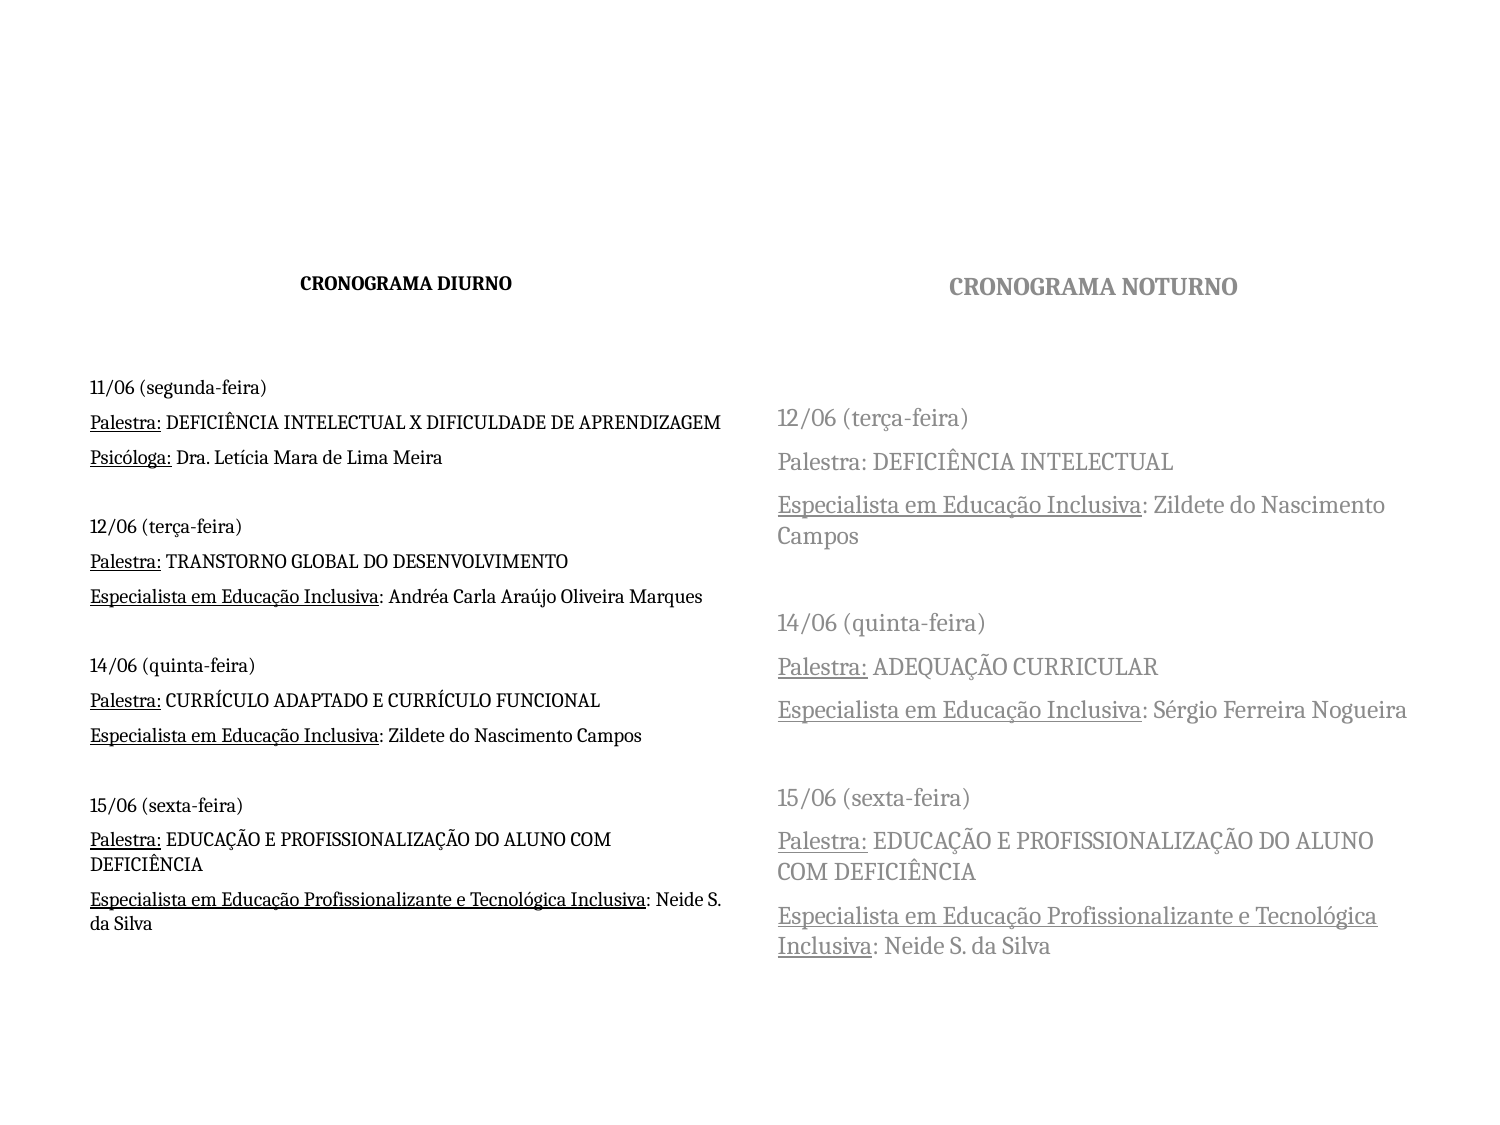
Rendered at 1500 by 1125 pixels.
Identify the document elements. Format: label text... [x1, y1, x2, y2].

list CRONOGRAMA DIURNO 11/06 (segunda-feira) Palestra: DEFICIÊNCIA INTELECTUAL X DIFICULDADE DE APRENDIZAGEM Psicóloga: Dra. Letícia Mara de Lima Meira 12/06 (terça-feira) Palestra: TRANSTORNO GLOBAL DO DESENVOLVIMENTO Especialista em Educação Inclusiva: Andréa Carla Araújo Oliveira Marques 14/06 (quinta-feira) Palestra: CURRÍCULO ADAPTADO E CURRÍCULO FUNCIONAL Especialista em Educação Inclusiva: Zildete do Nascimento Campos 15/06 (sexta-feira) Palestra: EDUCAÇÃO E PROFISSIONALIZAÇÃO DO ALUNO COM DEFICIÊNCIA Especialista em Educação Profissionalizante e Tecnológica Inclusiva: Neide S. da Silva [75, 262, 738, 1005]
list CRONOGRAMA NOTURNO 12/06 (terça-feira) Palestra: DEFICIÊNCIA INTELECTUAL Especialista em Educação Inclusiva: Zildete do Nascimento Campos 14/06 (quinta-feira) Palestra: ADEQUAÇÃO CURRICULAR Especialista em Educação Inclusiva: Sérgio Ferreira Nogueira 15/06 (sexta-feira) Palestra: EDUCAÇÃO E PROFISSIONALIZAÇÃO DO ALUNO COM DEFICIÊNCIA Especialista em Educação Profissionalizante e Tecnológica Inclusiva: Neide S. da Silva [762, 262, 1425, 1005]
